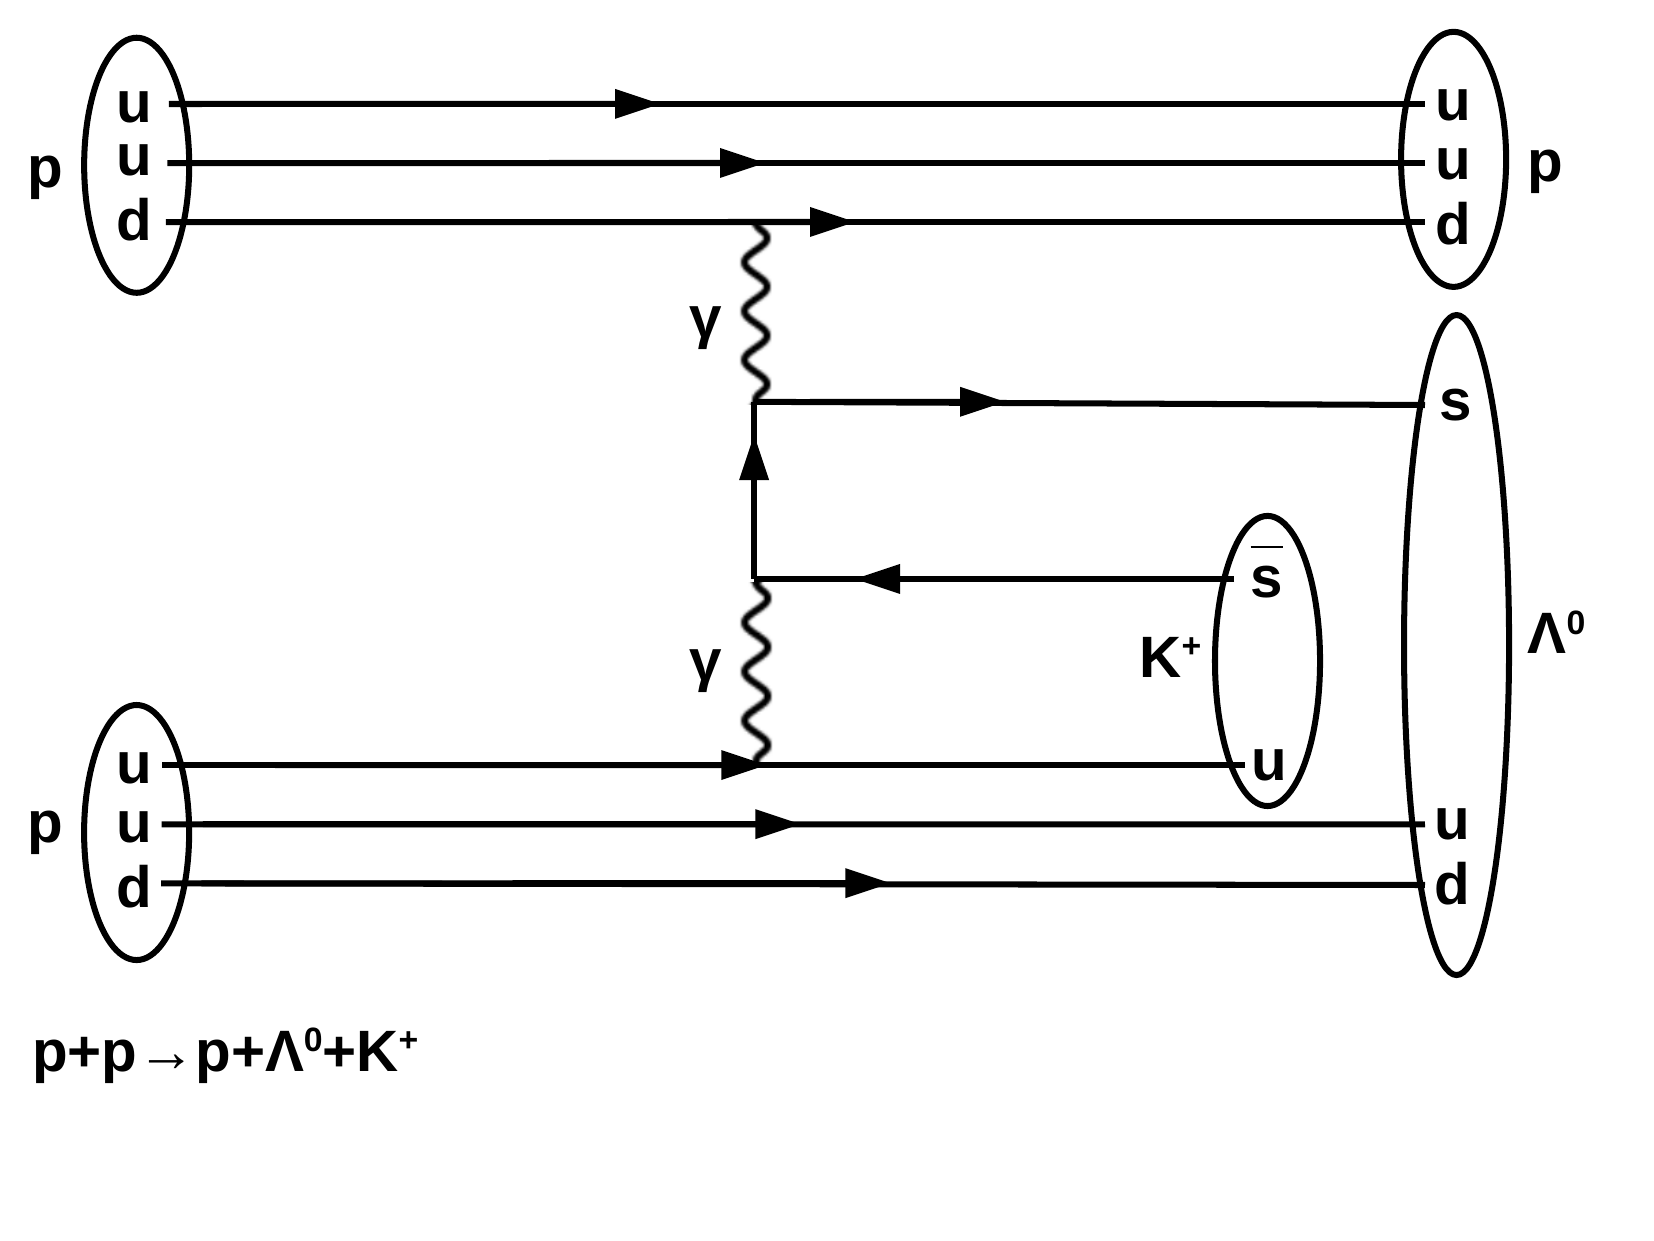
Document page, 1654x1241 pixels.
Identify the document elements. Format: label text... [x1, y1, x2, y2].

text_box s [1299, 537, 1314, 575]
text_box d [1488, 239, 1499, 265]
text_box γ [674, 619, 753, 700]
text_box Λ0 [1513, 593, 1606, 677]
text_box s [1424, 360, 1494, 441]
text_box p [1513, 121, 1591, 202]
text_box u [172, 62, 180, 80]
text_box p [13, 127, 91, 208]
text_box u [101, 723, 180, 804]
text_box γ [674, 277, 753, 358]
text_box u [1287, 743, 1315, 801]
text_box d [176, 918, 180, 928]
text_box u [1236, 720, 1312, 801]
text_box d [1420, 905, 1425, 925]
text_box d [1488, 877, 1498, 925]
text_box u [168, 723, 180, 747]
text_box u [101, 115, 180, 180]
text_box p [13, 782, 91, 863]
text_box s [1487, 360, 1503, 441]
text_box u [1491, 60, 1499, 80]
text_box d [101, 180, 180, 261]
text_box u [101, 804, 180, 847]
picture [733, 226, 781, 406]
text_box u [1420, 141, 1499, 184]
text_box d [1420, 184, 1499, 265]
text_box d [101, 847, 180, 928]
picture [733, 582, 781, 762]
text_box u [1420, 60, 1499, 141]
text_box u [1236, 786, 1248, 801]
text_box d [1420, 844, 1495, 925]
text_box s [1235, 537, 1314, 618]
text_box p+p→p+Λ0+K+ [17, 1011, 556, 1094]
text_box u [101, 62, 180, 115]
text_box d [176, 251, 180, 261]
text_box u [1420, 779, 1498, 844]
text_box K+ [1125, 617, 1219, 700]
